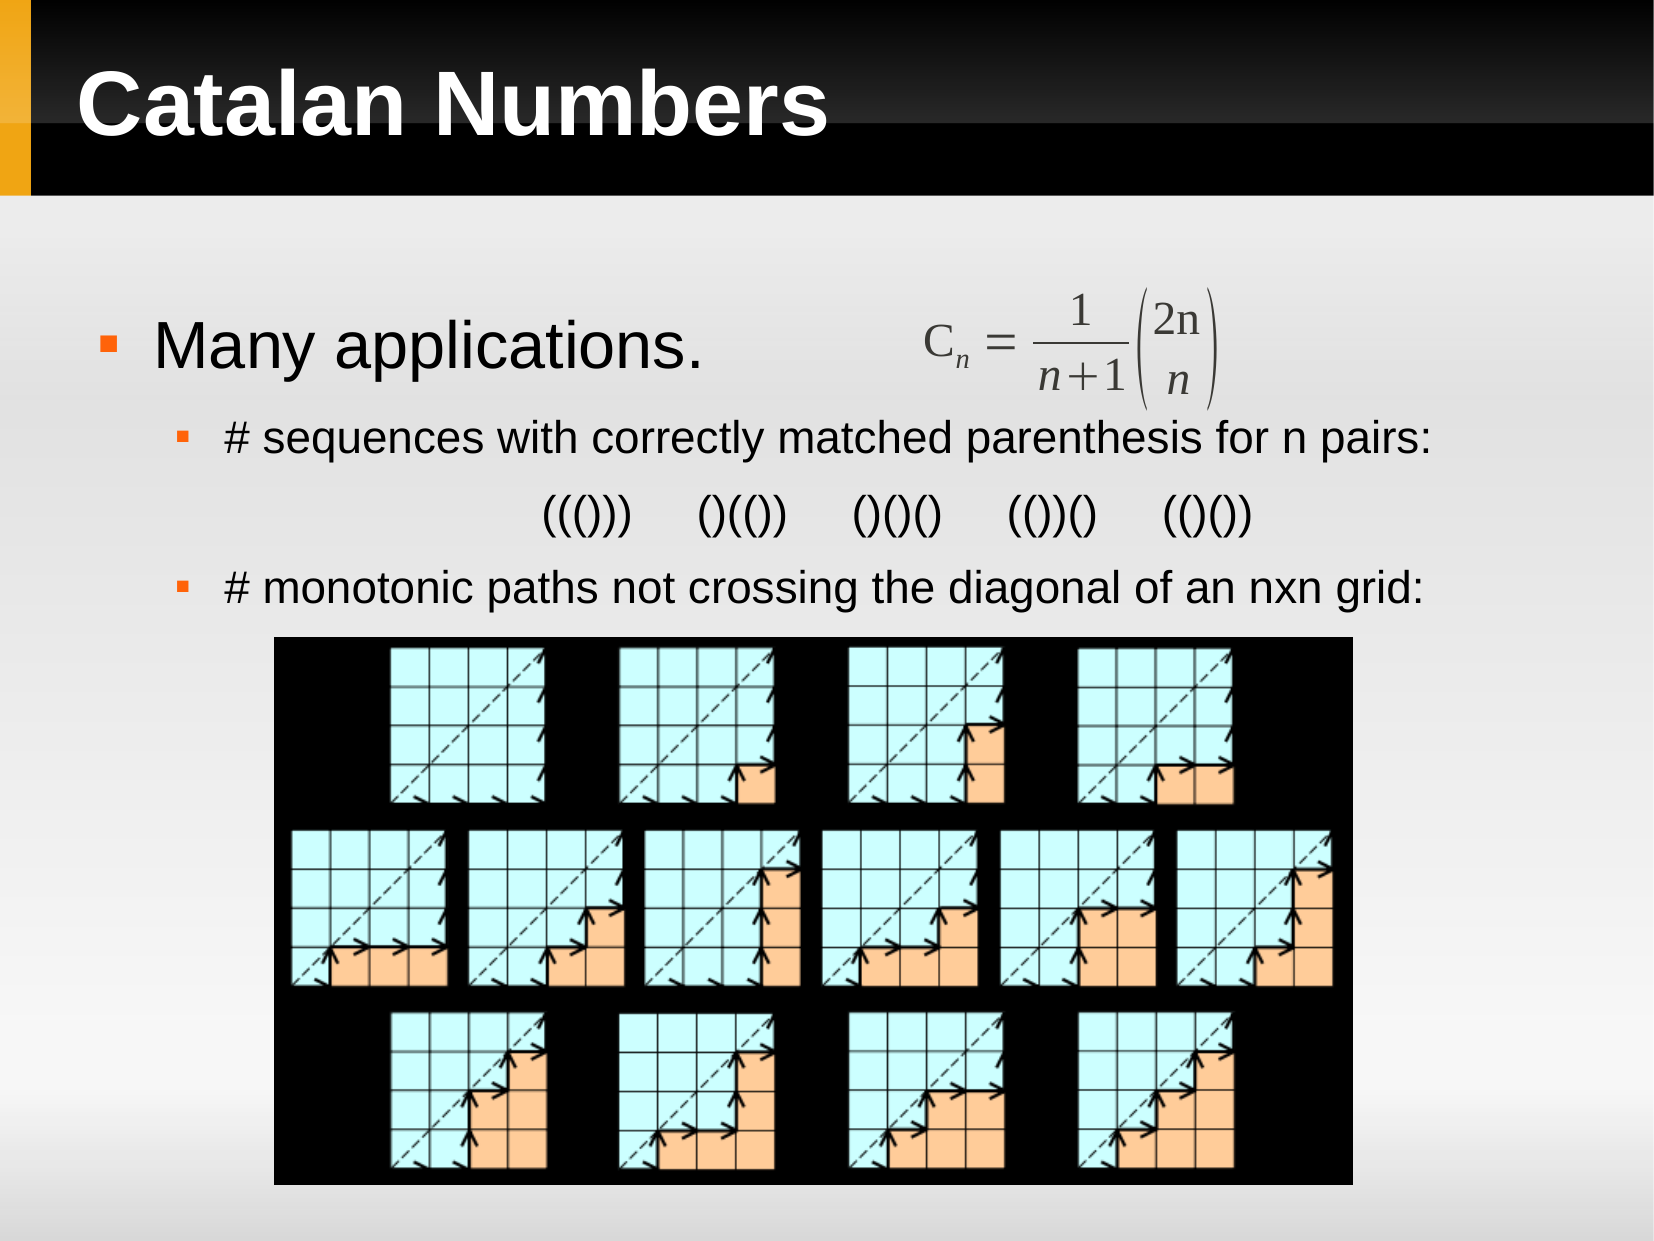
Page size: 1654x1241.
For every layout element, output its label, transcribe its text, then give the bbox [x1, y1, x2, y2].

picture [0, 0, 1654, 1241]
list Many applications. # sequences with correctly matched parenthesis for n pairs: ((())) ()(()) ()()() (())() (()()) # monotonic paths not crossing the diagonal of an nxn grid: [82, 307, 1571, 1018]
chart [915, 281, 1227, 414]
title Catalan Numbers [76, 7, 1565, 200]
